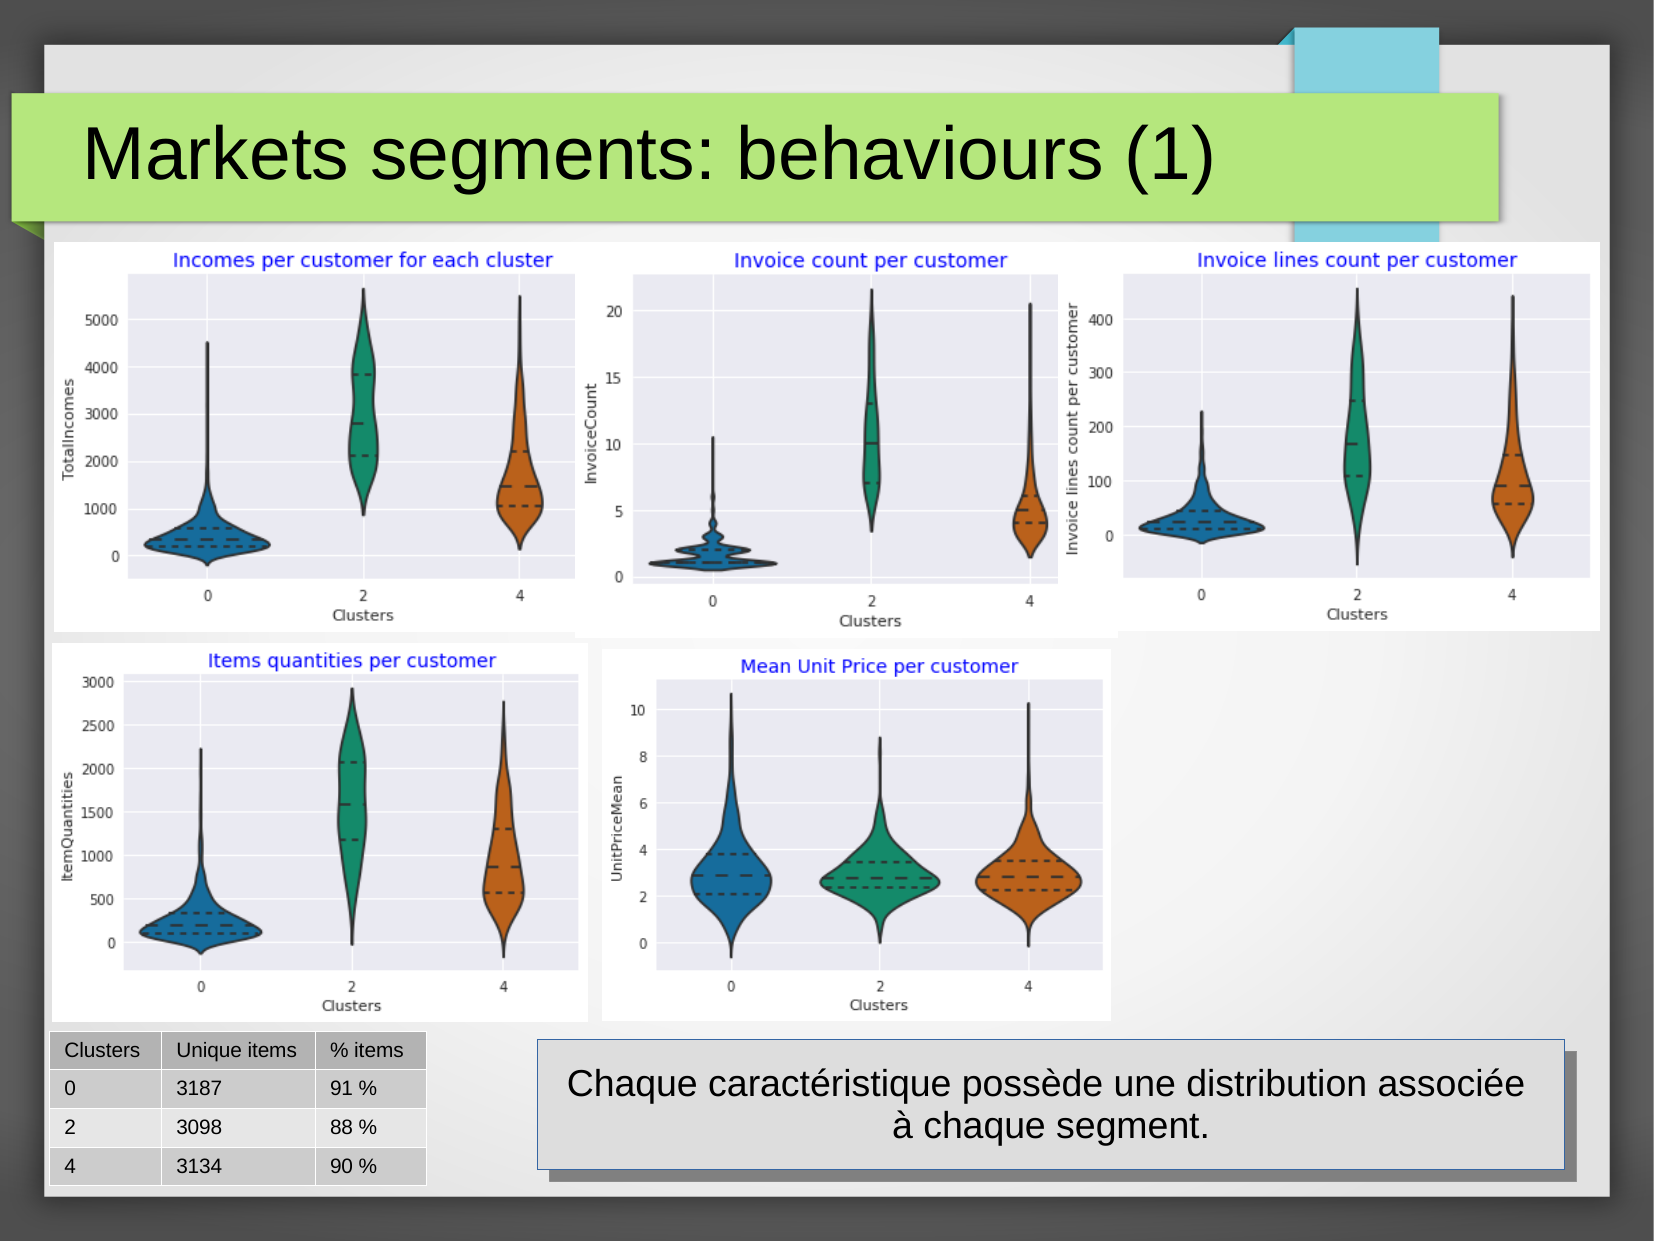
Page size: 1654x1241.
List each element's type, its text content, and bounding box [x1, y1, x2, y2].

table_header Clusters [50, 1032, 161, 1069]
table_cell 2 [50, 1109, 161, 1147]
table_cell 90 % [316, 1148, 426, 1185]
table_cell 3134 [162, 1148, 315, 1185]
title Markets segments: behaviours (1) [82, 69, 1465, 238]
picture [0, 0, 1654, 1241]
text_box Chaque caractéristique possède une distribution associée à chaque segment. [537, 1039, 1565, 1170]
table_cell 0 [50, 1070, 161, 1108]
table_cell 3098 [162, 1109, 315, 1147]
table_cell 3187 [162, 1070, 315, 1108]
table_header Unique items [162, 1032, 315, 1069]
table_cell 88 % [316, 1109, 426, 1147]
table_cell 4 [50, 1148, 161, 1185]
table_cell 91 % [316, 1070, 426, 1108]
table_header % items [316, 1032, 426, 1069]
